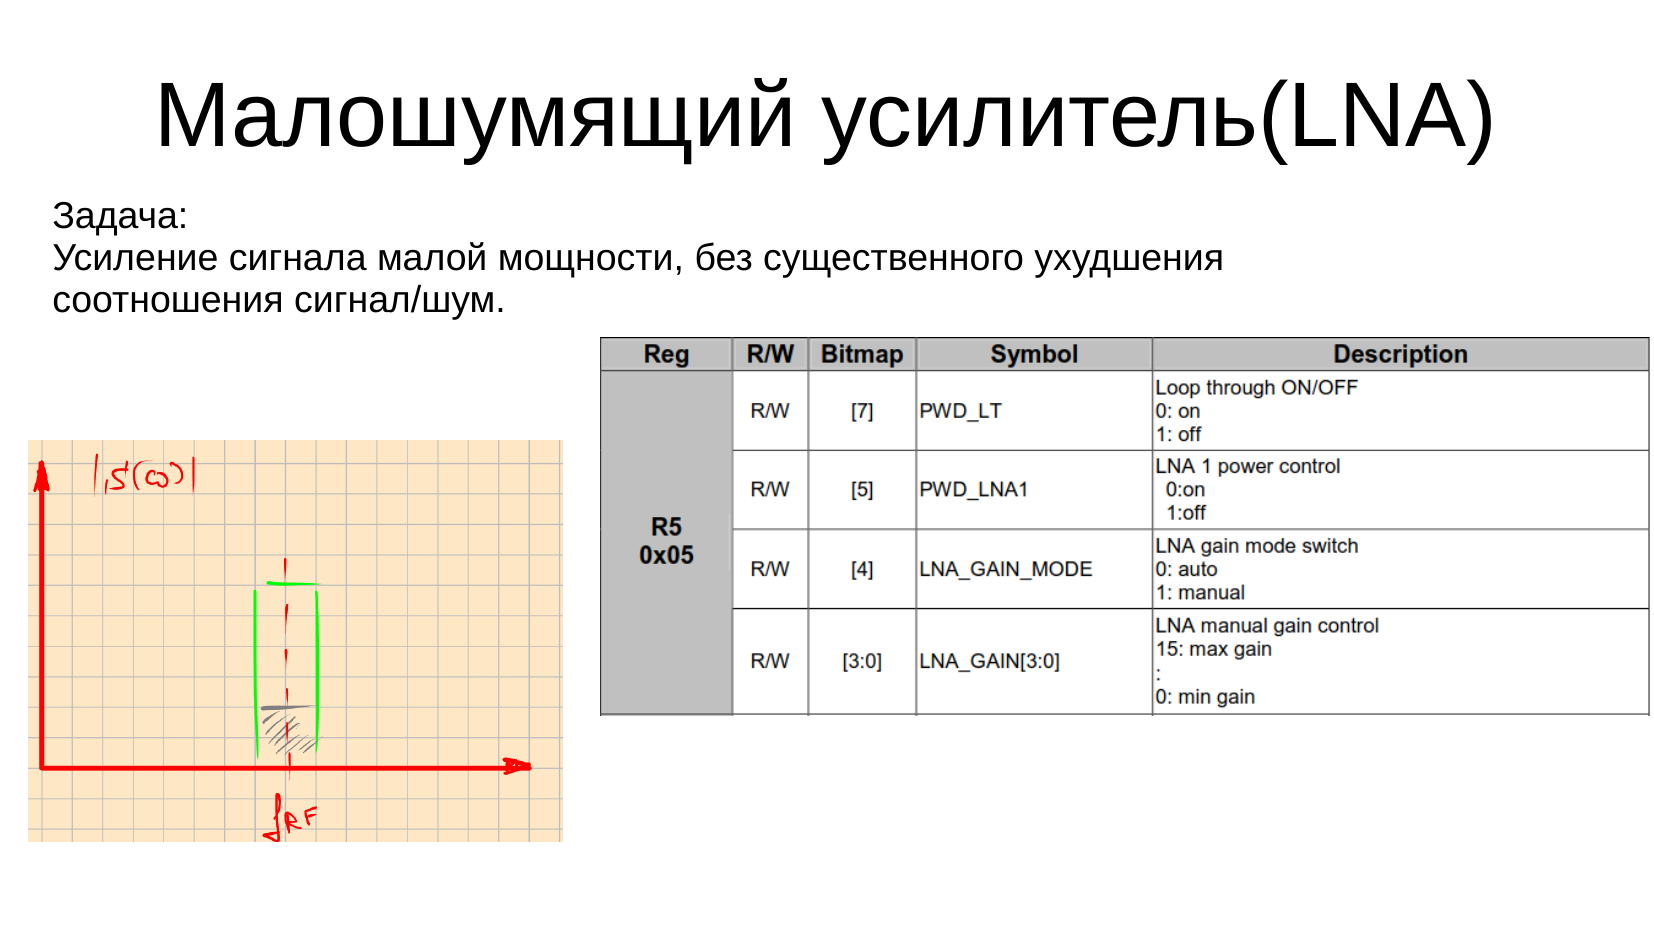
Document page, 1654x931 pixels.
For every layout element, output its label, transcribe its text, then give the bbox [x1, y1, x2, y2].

picture [600, 337, 1651, 717]
title Малошумящий усилитель(LNA) [82, 37, 1571, 193]
picture [28, 440, 563, 842]
text_box Задача: Усиление сигнала малой мощности, без существенного ухудшения соотношения сигнал/шум. [37, 187, 1426, 863]
